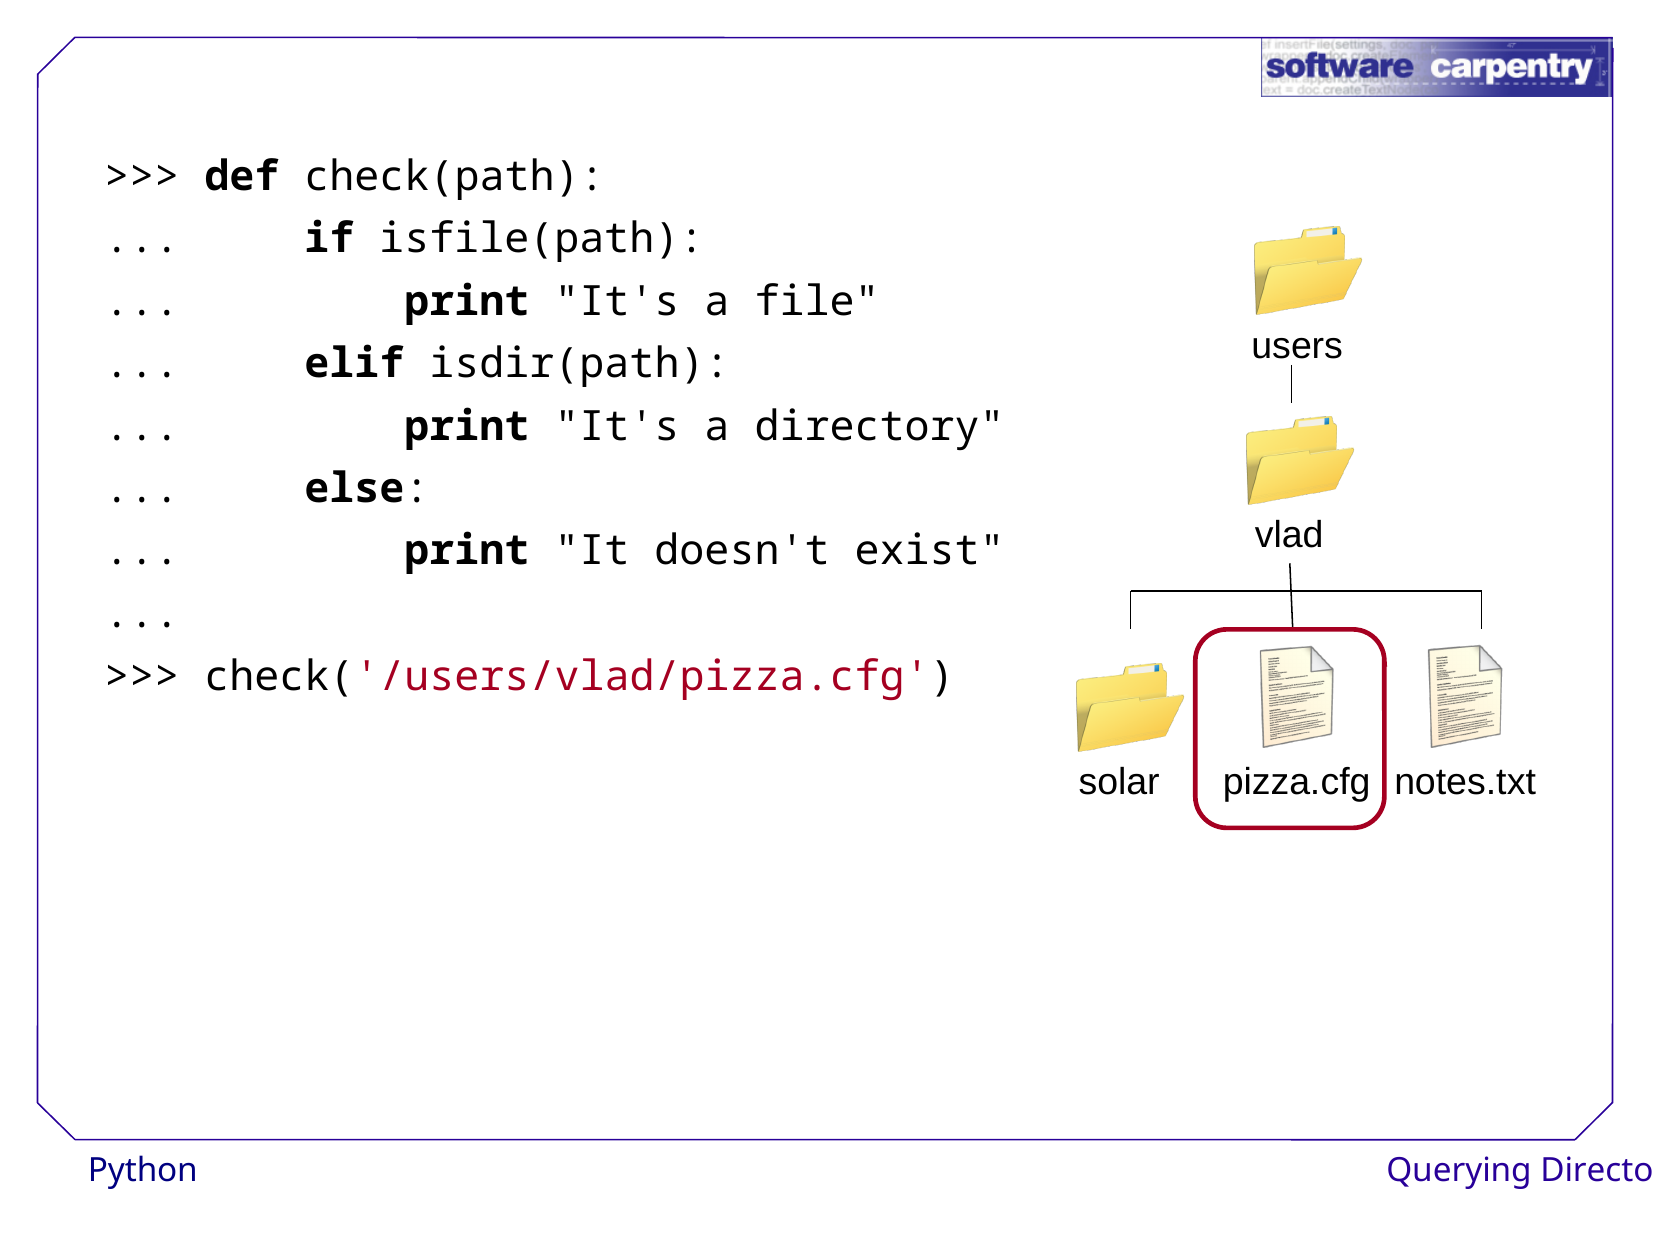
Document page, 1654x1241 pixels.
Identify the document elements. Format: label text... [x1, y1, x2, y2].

picture [1240, 639, 1354, 753]
text_box notes.txt [1384, 753, 1552, 811]
picture [1250, 212, 1366, 328]
text_box >>> def check(path): ... if isfile(path): ... print "It's a file" ... elif isdir(path): ... print "It's a directory" ... else: ... print "It doesn't exist" ... >>> check('/users/vlad/pizza.cfg') [1198, 632, 1382, 825]
picture [1408, 638, 1523, 753]
text_box >>> def check(path): ... if isfile(path): ... print "It's a file" ... elif isdir(path): ... print "It's a directory" ... else: ... print "It doesn't exist" ... >>> check('/users/vlad/pizza.cfg') [89, 128, 1512, 1037]
text_box pizza.cfg [1208, 753, 1379, 811]
picture [1242, 402, 1358, 518]
picture [1072, 649, 1188, 765]
text_box vlad [1240, 506, 1339, 564]
text_box solar [1063, 753, 1175, 811]
text_box users [1236, 316, 1358, 375]
picture [1261, 39, 1613, 97]
